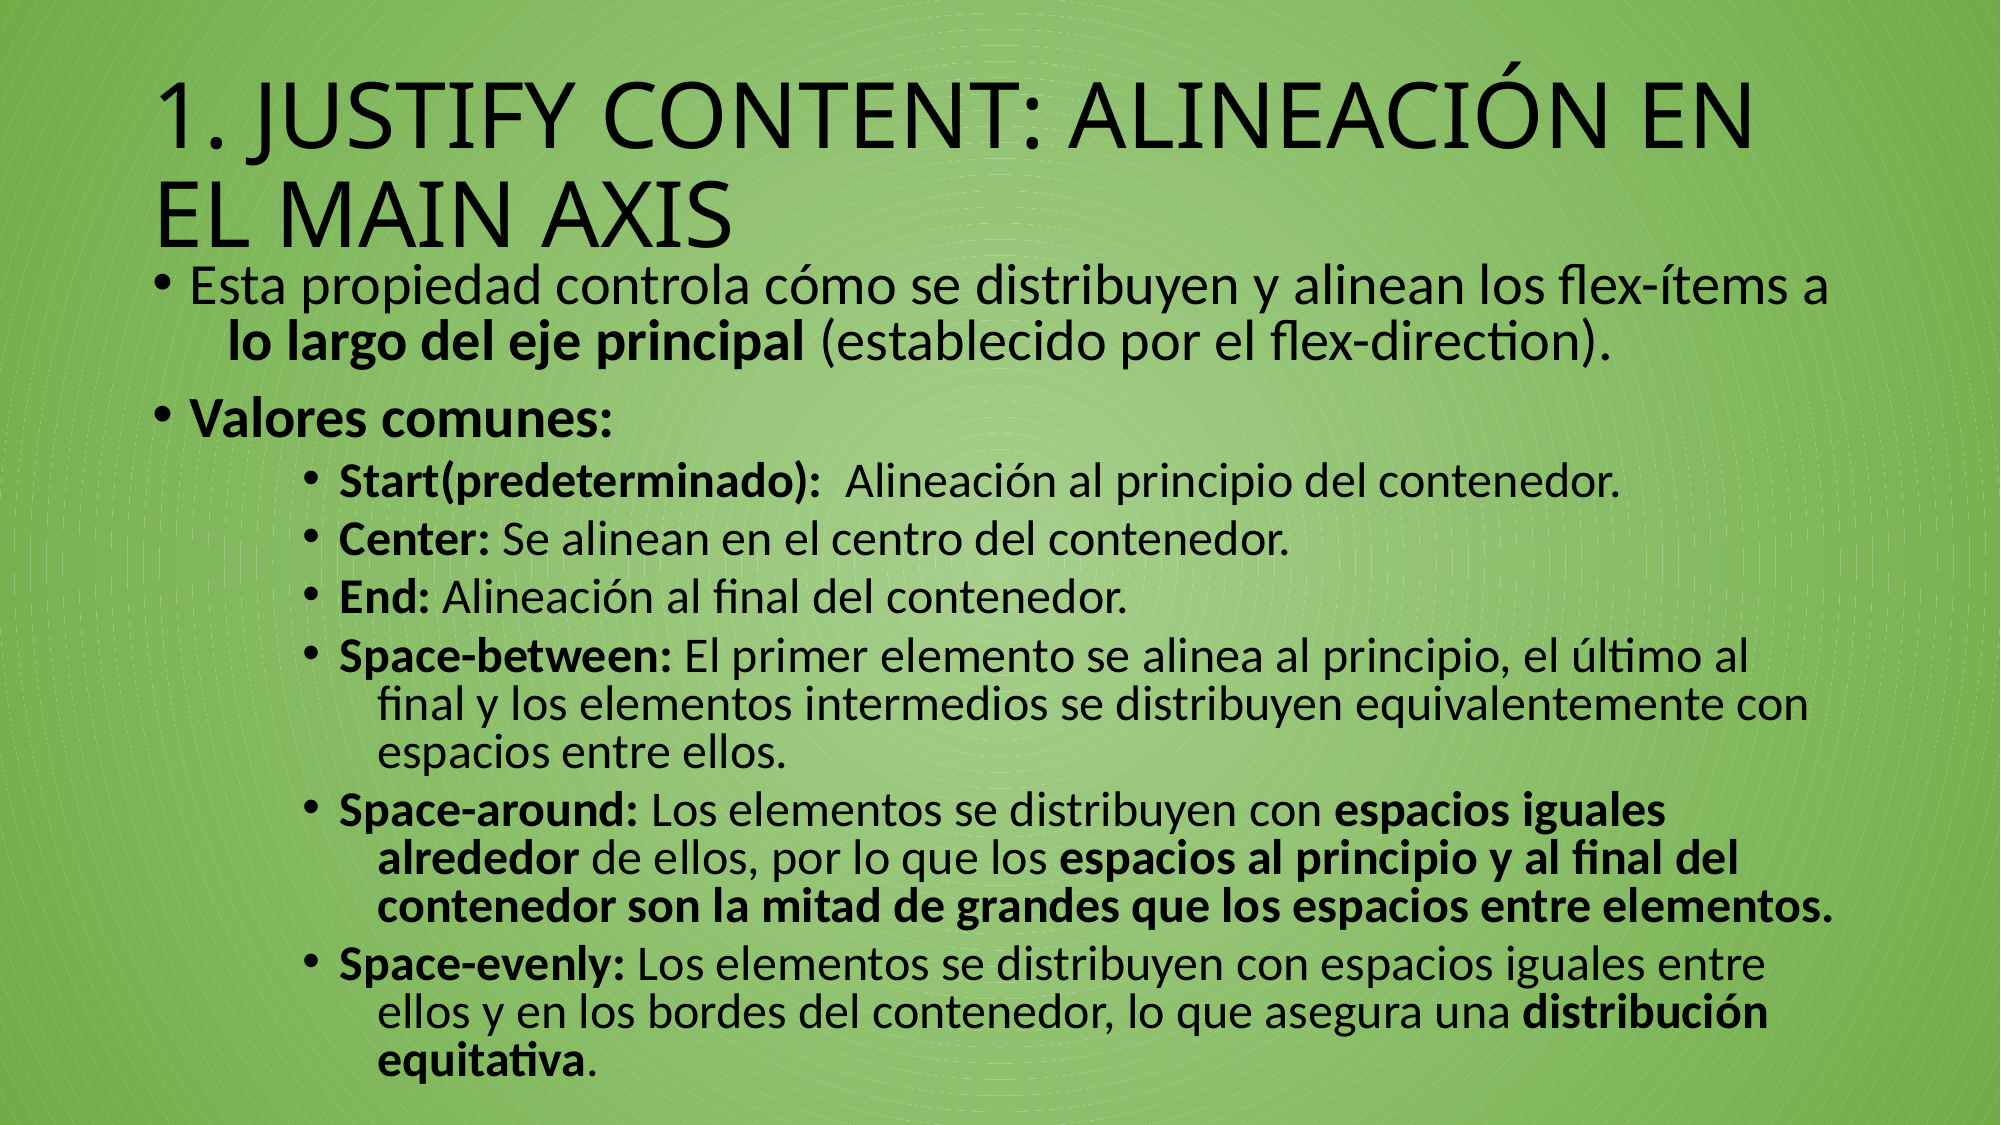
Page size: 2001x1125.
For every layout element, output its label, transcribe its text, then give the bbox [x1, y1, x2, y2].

title 1. JUSTIFY CONTENT: ALINEACIÓN EN EL MAIN AXIS [137, 59, 1863, 252]
list Esta propiedad controla cómo se distribuyen y alinean los flex-ítems a lo largo del eje principal (establecido por el flex-direction). Valores comunes: Start(predeterminado): Alineación al principio del contenedor. Center: Se alinean en el centro del contenedor. End: Alineación al final del contenedor. Space-between: El primer elemento se alinea al principio, el último al final y los elementos intermedios se distribuyen equivalentemente con espacios entre ellos. Space-around: Los elementos se distribuyen con espacios iguales alrededor de ellos, por lo que los espacios al principio y al final del contenedor son la mitad de grandes que los espacios entre elementos. Space-evenly: Los elementos se distribuyen con espacios iguales entre ellos y en los bordes del contenedor, lo que asegura una distribución equitativa. [137, 252, 1863, 1125]
